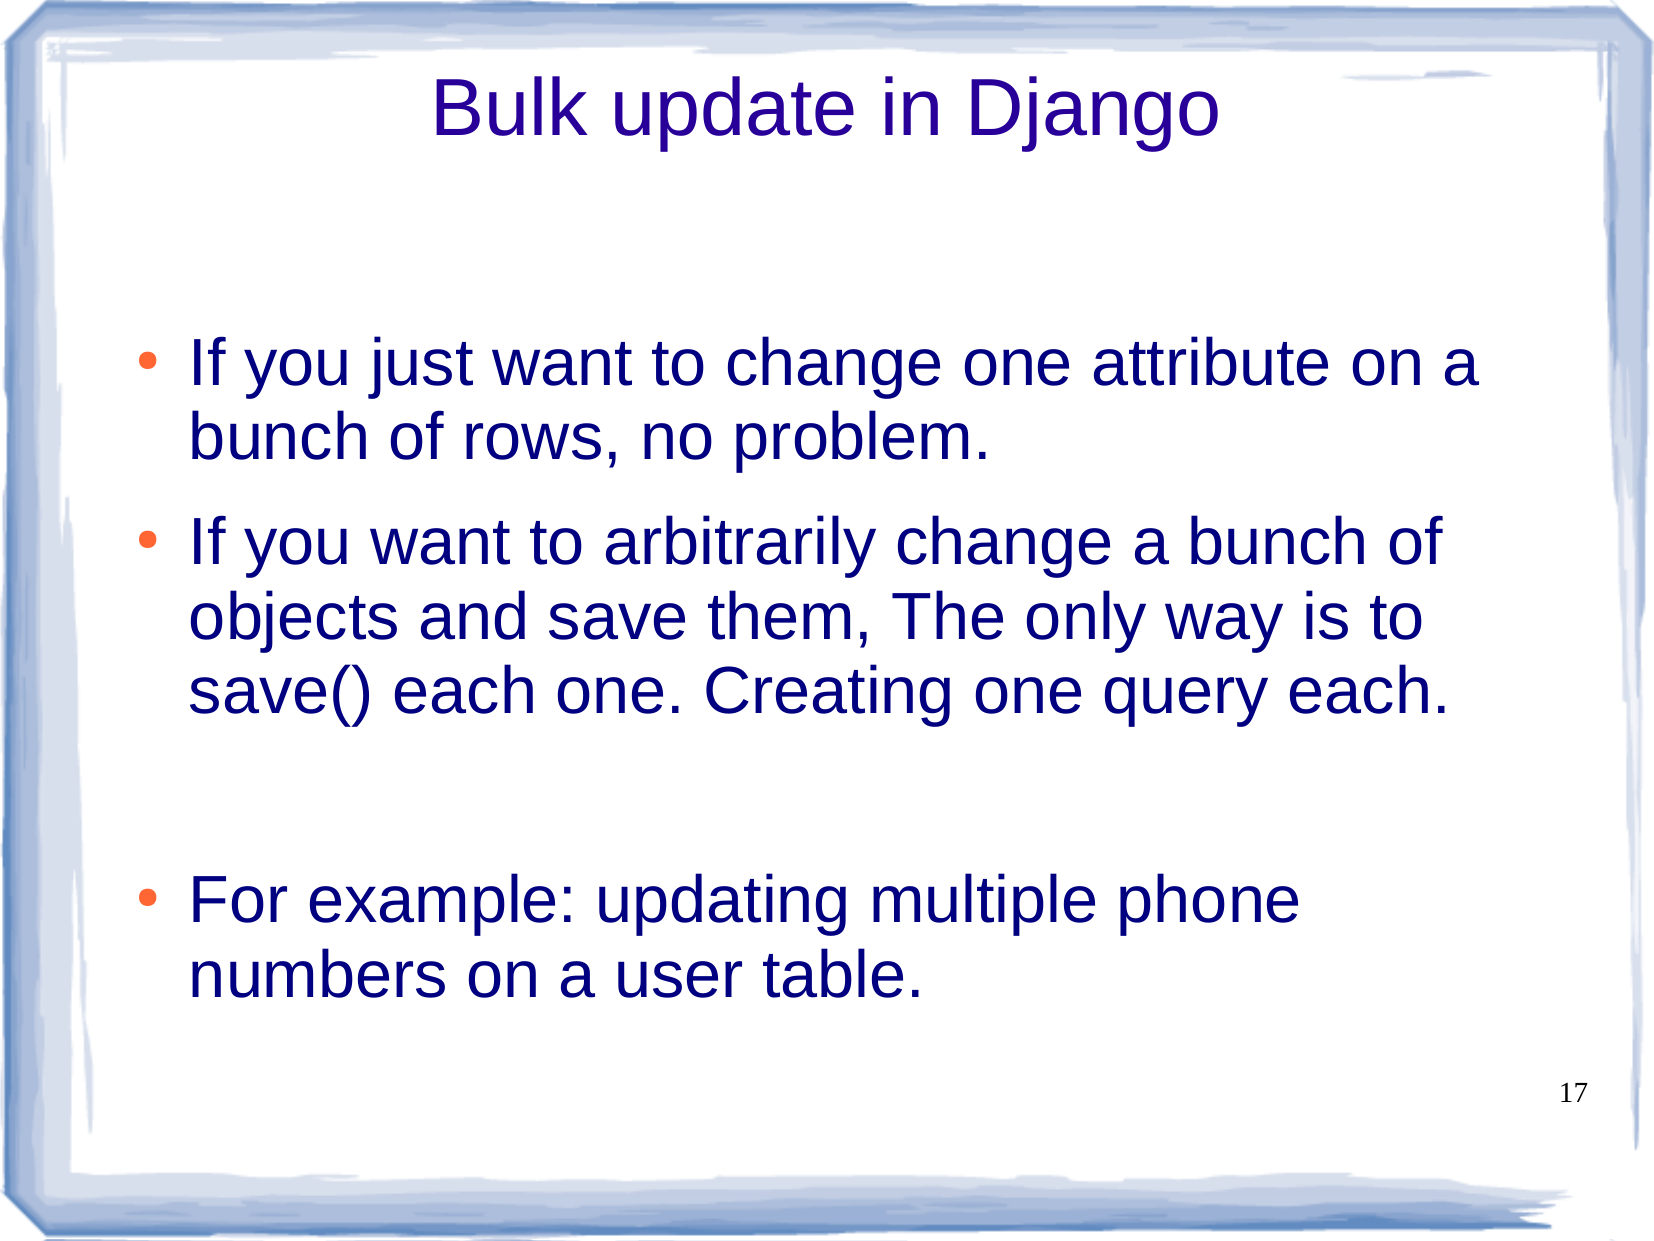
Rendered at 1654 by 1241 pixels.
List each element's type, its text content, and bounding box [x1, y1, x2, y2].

title Bulk update in Django [82, 49, 1571, 257]
list If you just want to change one attribute on a bunch of rows, no problem. If you want to arbitrarily change a bunch of objects and save them, The only way is to save() each one. Creating one query each. For example: updating multiple phone numbers on a user table. [118, 324, 1571, 1116]
picture [0, 0, 1654, 1241]
